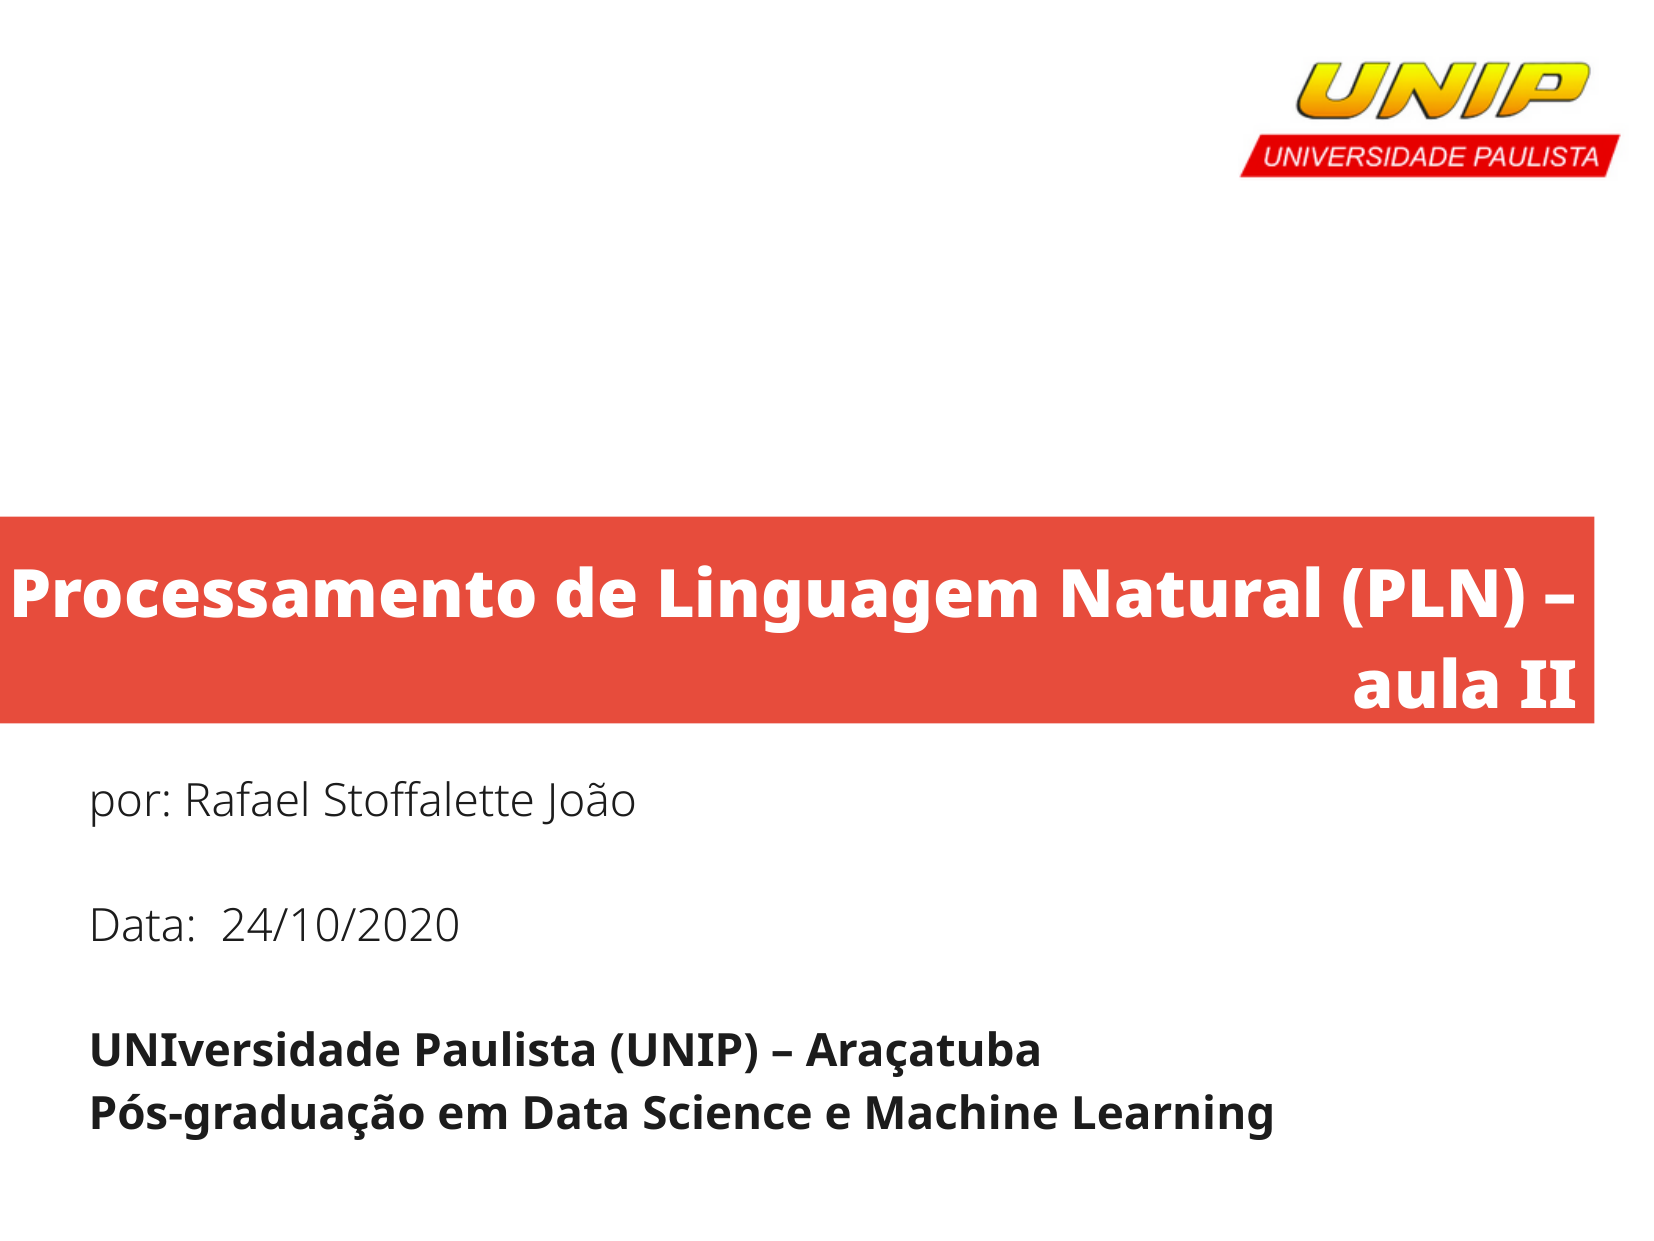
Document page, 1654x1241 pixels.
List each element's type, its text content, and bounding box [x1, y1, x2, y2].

title Processamento de Linguagem Natural (PLN) – aula II [9, 546, 1595, 694]
picture [1238, 19, 1635, 209]
subtitle por: Rafael Stoffalette João Data: 24/10/2020 UNIversidade Paulista (UNIP) – Araçatuba Pós-graduação em Data Science e Machine Learning [88, 767, 1595, 1182]
